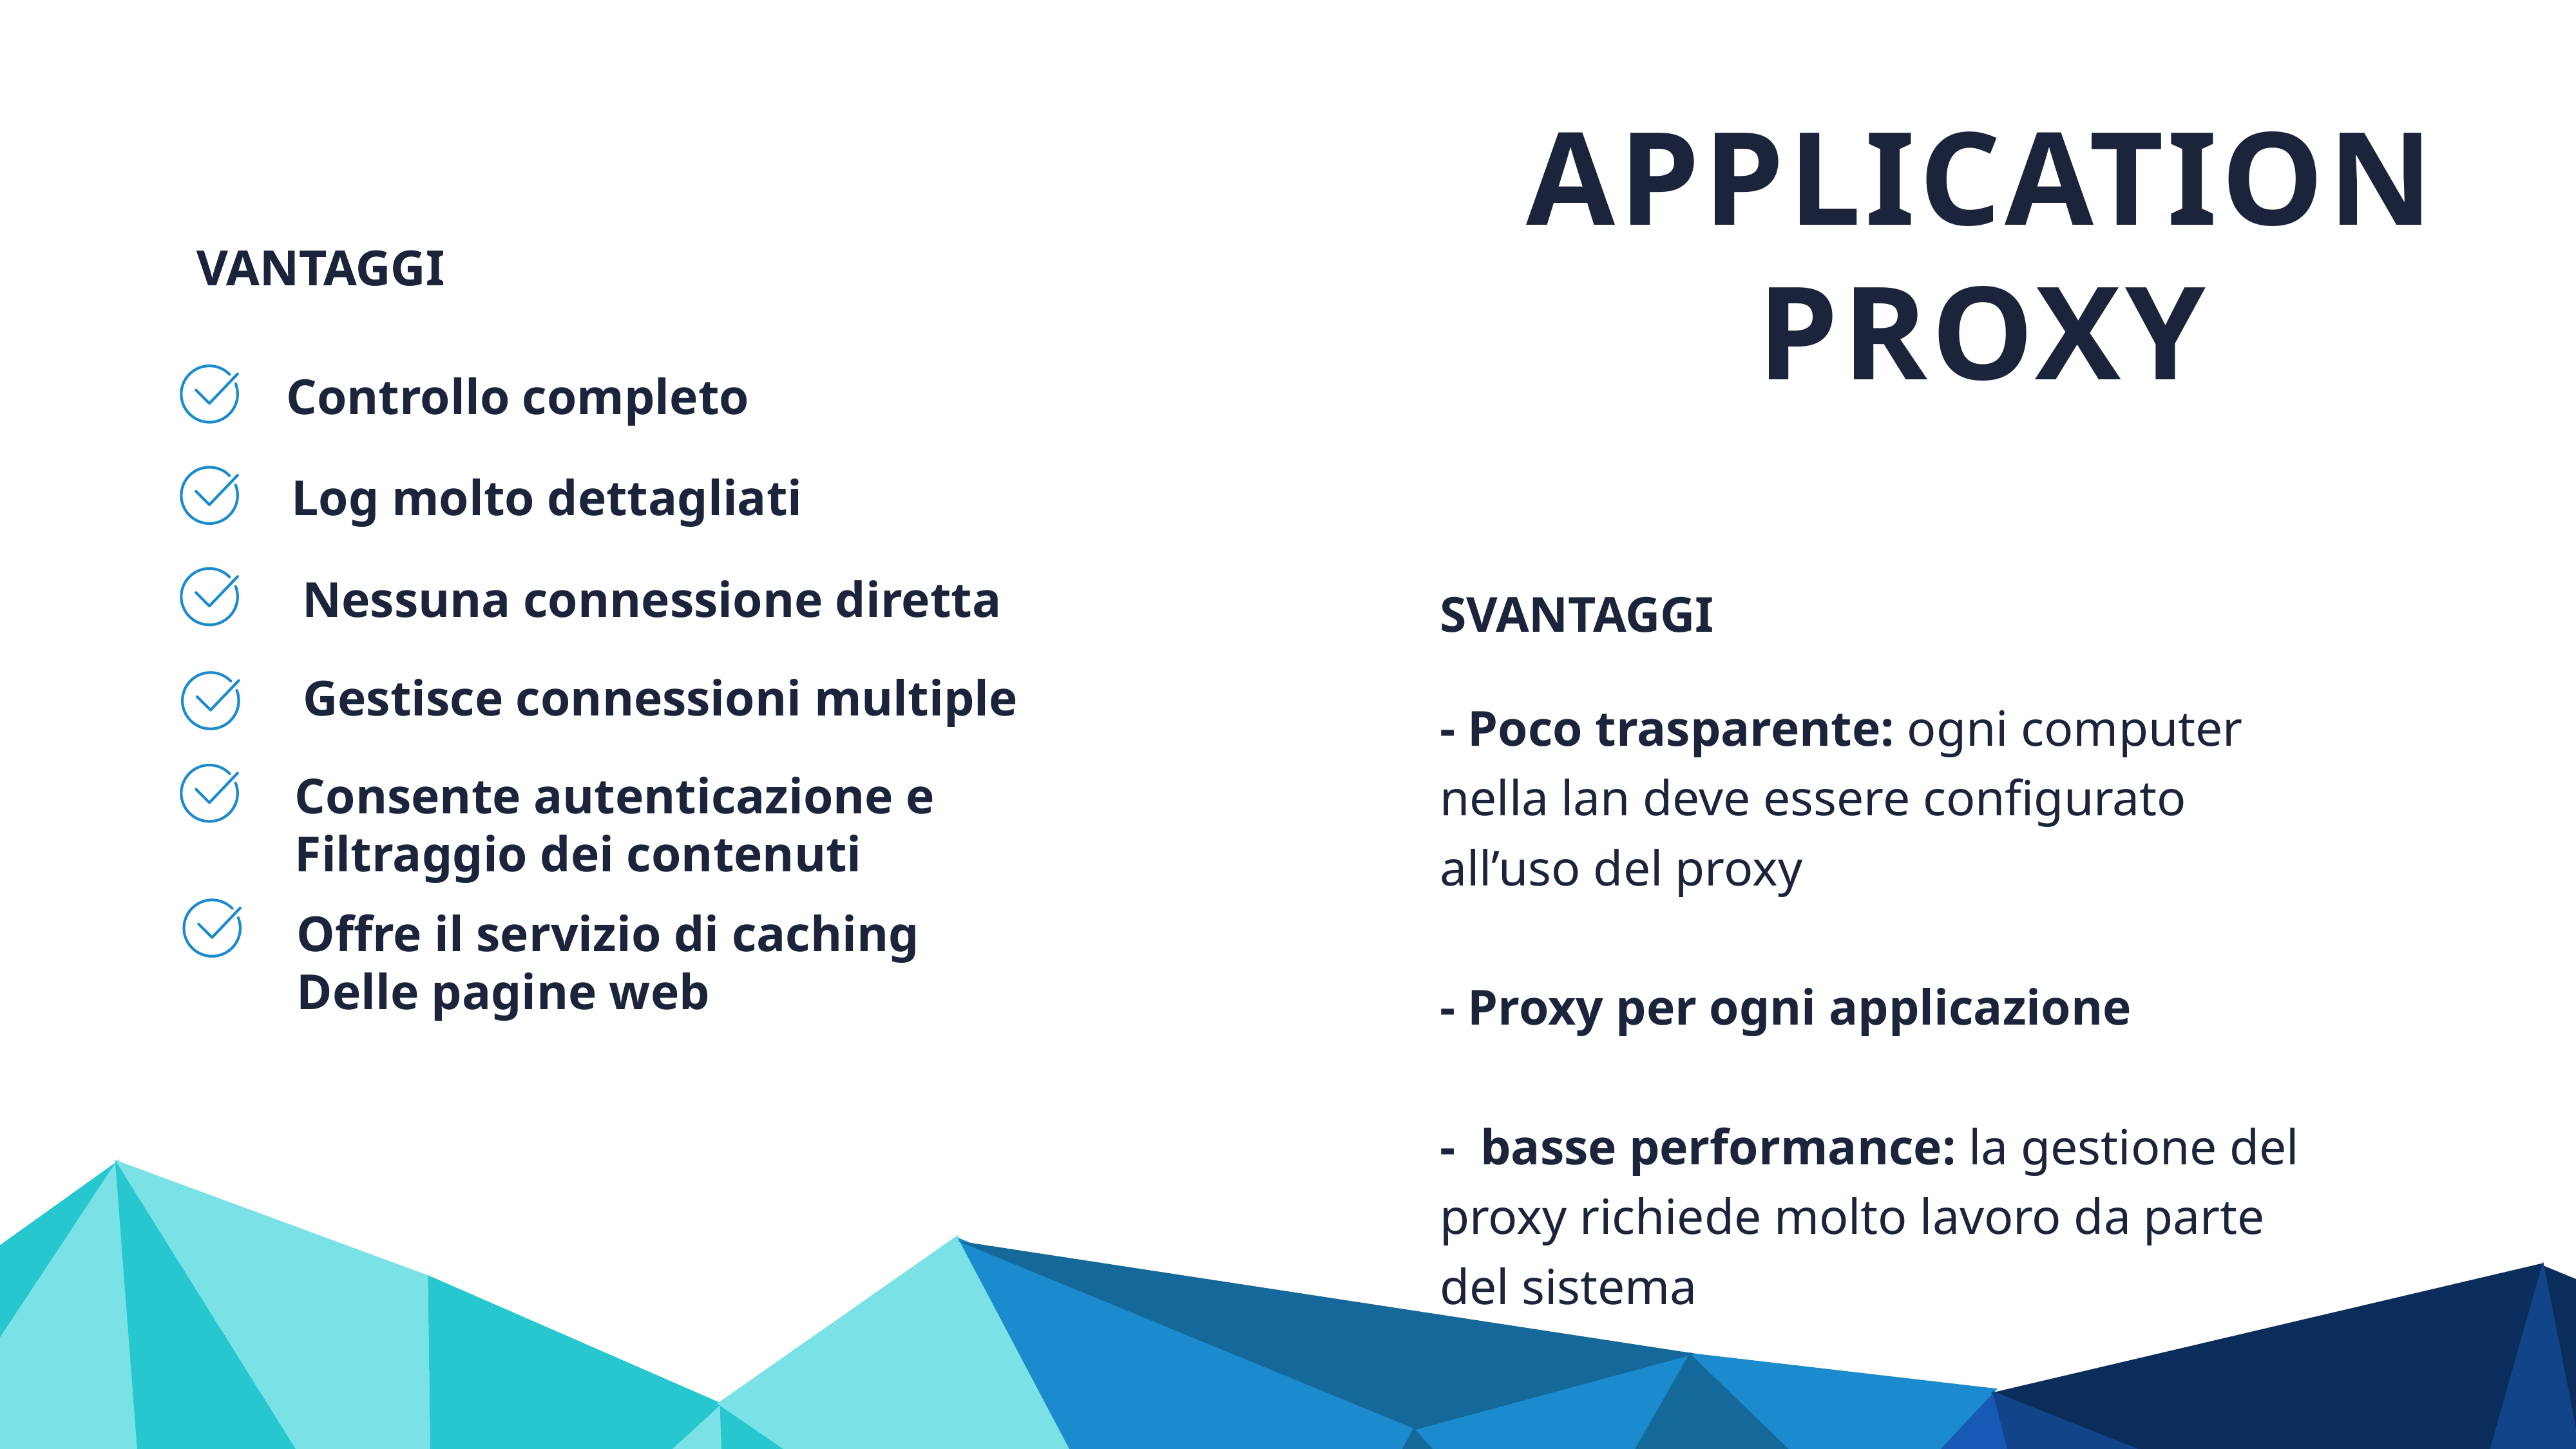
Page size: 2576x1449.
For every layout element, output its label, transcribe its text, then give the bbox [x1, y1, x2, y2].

text_box APPLICATION PROXY [1468, 91, 2496, 410]
text_box [195, 679, 240, 712]
text_box [180, 365, 239, 424]
text_box [195, 575, 239, 608]
text_box [195, 772, 239, 804]
text_box Consente autenticazione e Filtraggio dei contenuti [285, 761, 945, 886]
text_box Log molto dettagliati [281, 462, 813, 531]
text_box [181, 671, 240, 730]
text_box [180, 567, 239, 627]
text_box [197, 906, 242, 939]
text_box [182, 898, 242, 958]
text_box VANTAGGI [187, 220, 1073, 300]
text_box Offre il servizio di caching Delle pagine web [287, 898, 930, 1024]
text_box SVANTAGGI [1430, 567, 2316, 647]
text_box [180, 763, 239, 823]
text_box Gestisce connessioni multiple [293, 662, 1028, 730]
text_box Controllo completo [276, 361, 759, 430]
text_box [195, 473, 239, 506]
text_box Nessuna connessione diretta [292, 564, 1011, 632]
text_box - Poco trasparente: ogni computer nella lan deve essere configurato all’uso del proxy - Proxy per ogni applicazione - basse performance: la gestione del proxy richiede molto lavoro da parte del sistema [1430, 681, 2316, 1319]
text_box [195, 372, 239, 405]
text_box [180, 466, 239, 526]
